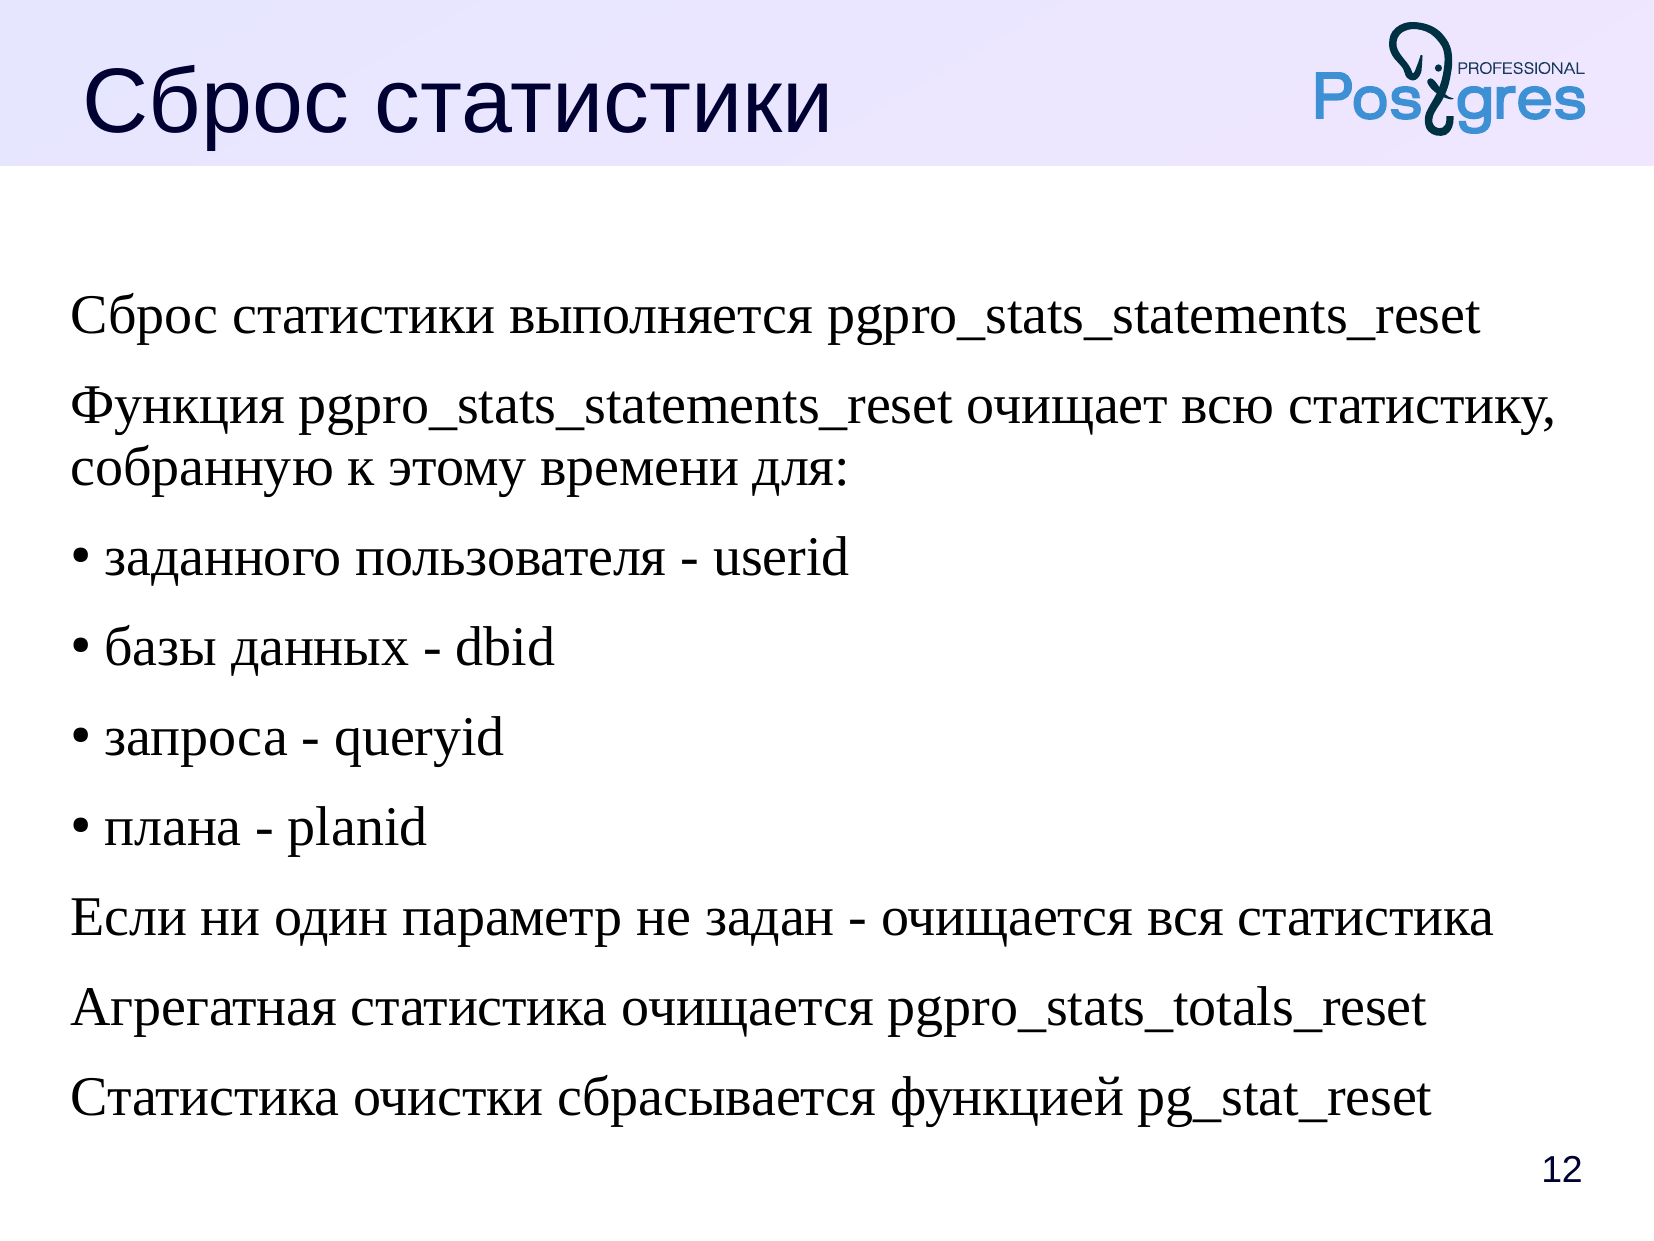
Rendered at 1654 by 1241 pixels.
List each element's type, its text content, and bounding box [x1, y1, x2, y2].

title Сброс статистики [82, 49, 1252, 153]
list Сброс статистики выполняется pgpro_stats_statements_reset Функция pgpro_stats_statements_reset очищает всю статистику, собранную к этому времени для: заданного пользователя - userid базы данных - dbid запроса - queryid плана - planid Если ни один параметр не задан - очищается вся статистика Агрегатная статистика очищается pgpro_stats_totals_reset Статистика очистки сбрасывается функцией pg_stat_reset [70, 283, 1583, 1134]
